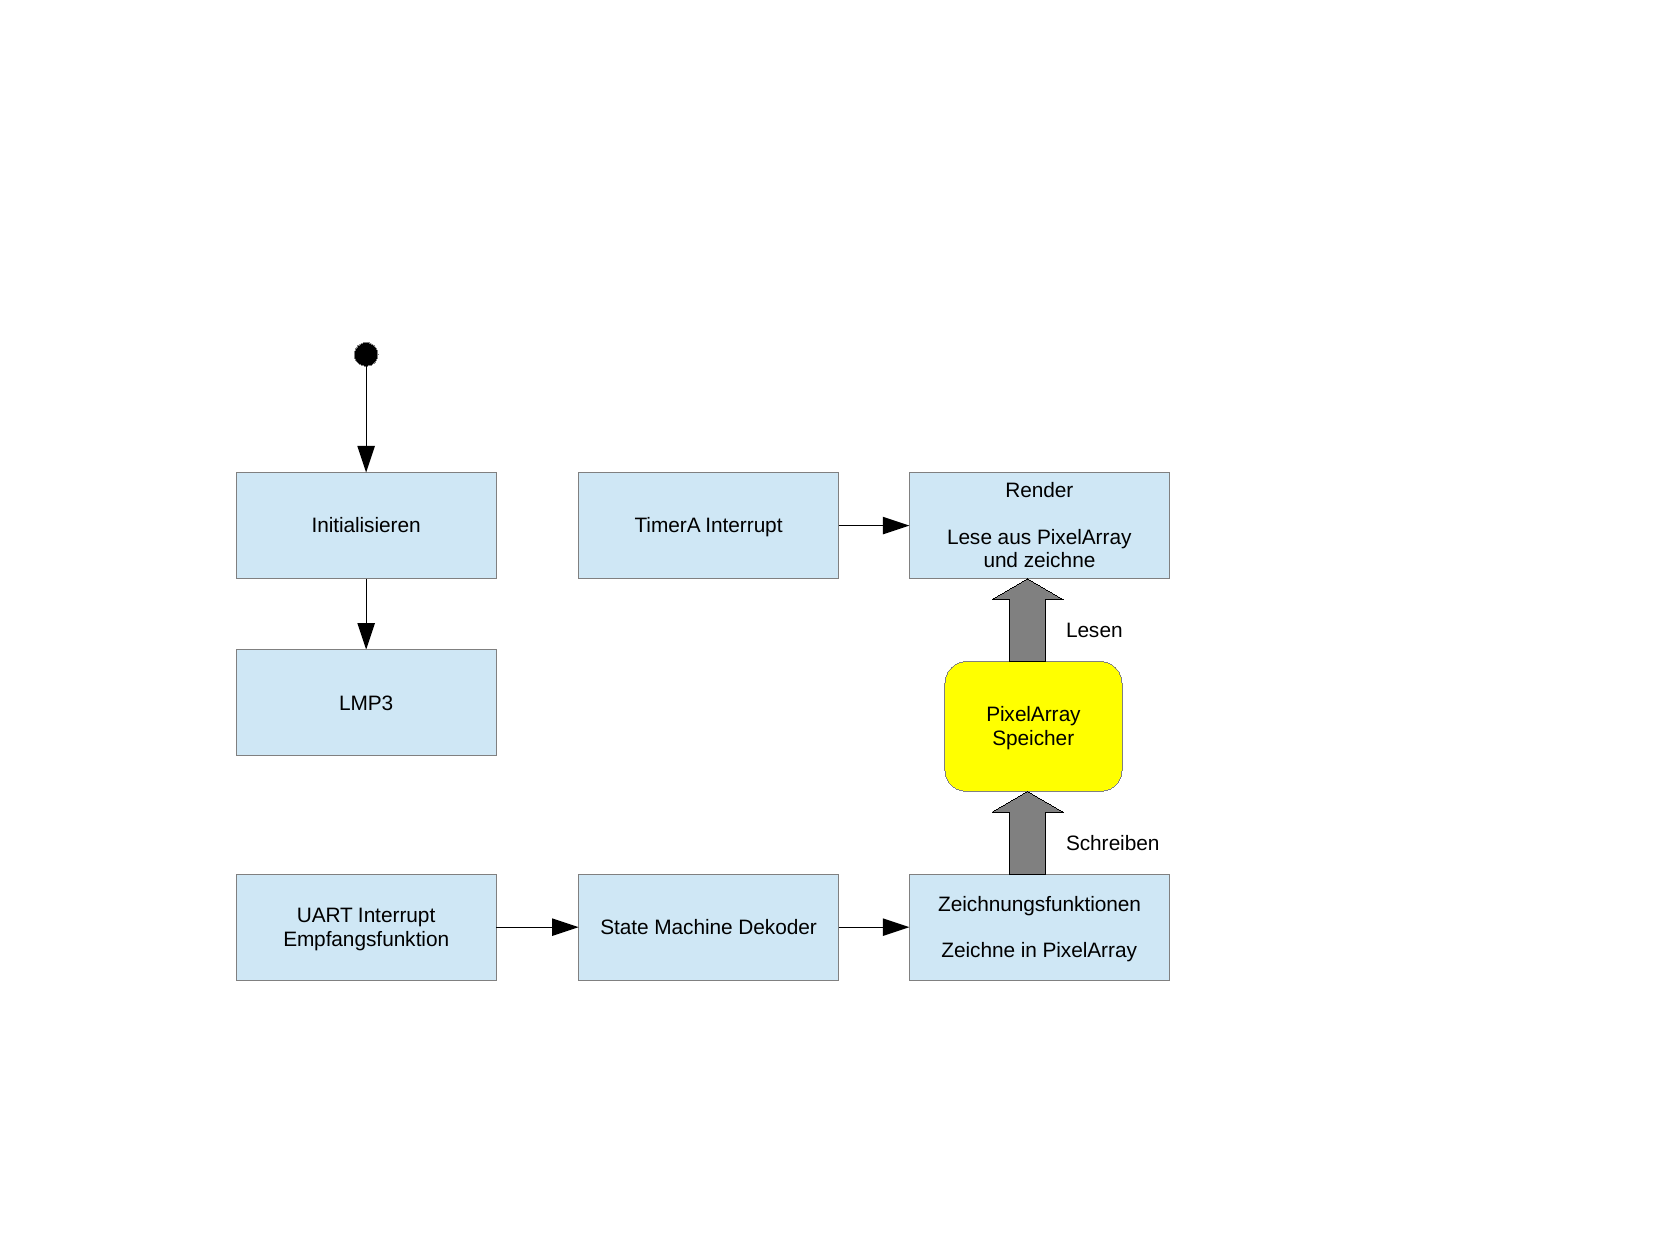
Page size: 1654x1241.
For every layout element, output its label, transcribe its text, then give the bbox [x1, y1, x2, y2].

text_box UART Interrupt Empfangsfunktion [236, 874, 497, 981]
text_box [992, 791, 1064, 875]
text_box Zeichnungsfunktionen Zeichne in PixelArray [909, 874, 1170, 981]
text_box Schreiben [1051, 824, 1229, 863]
text_box Render Lese aus PixelArray und zeichne [909, 472, 1170, 579]
text_box LMP3 [236, 649, 497, 756]
text_box State Machine Dekoder [578, 874, 839, 981]
text_box Lesen [1051, 611, 1229, 650]
text_box PixelArray Speicher [944, 661, 1123, 792]
text_box [992, 578, 1064, 662]
text_box TimerA Interrupt [578, 472, 839, 579]
text_box [354, 342, 379, 367]
text_box Initialisieren [236, 472, 497, 579]
